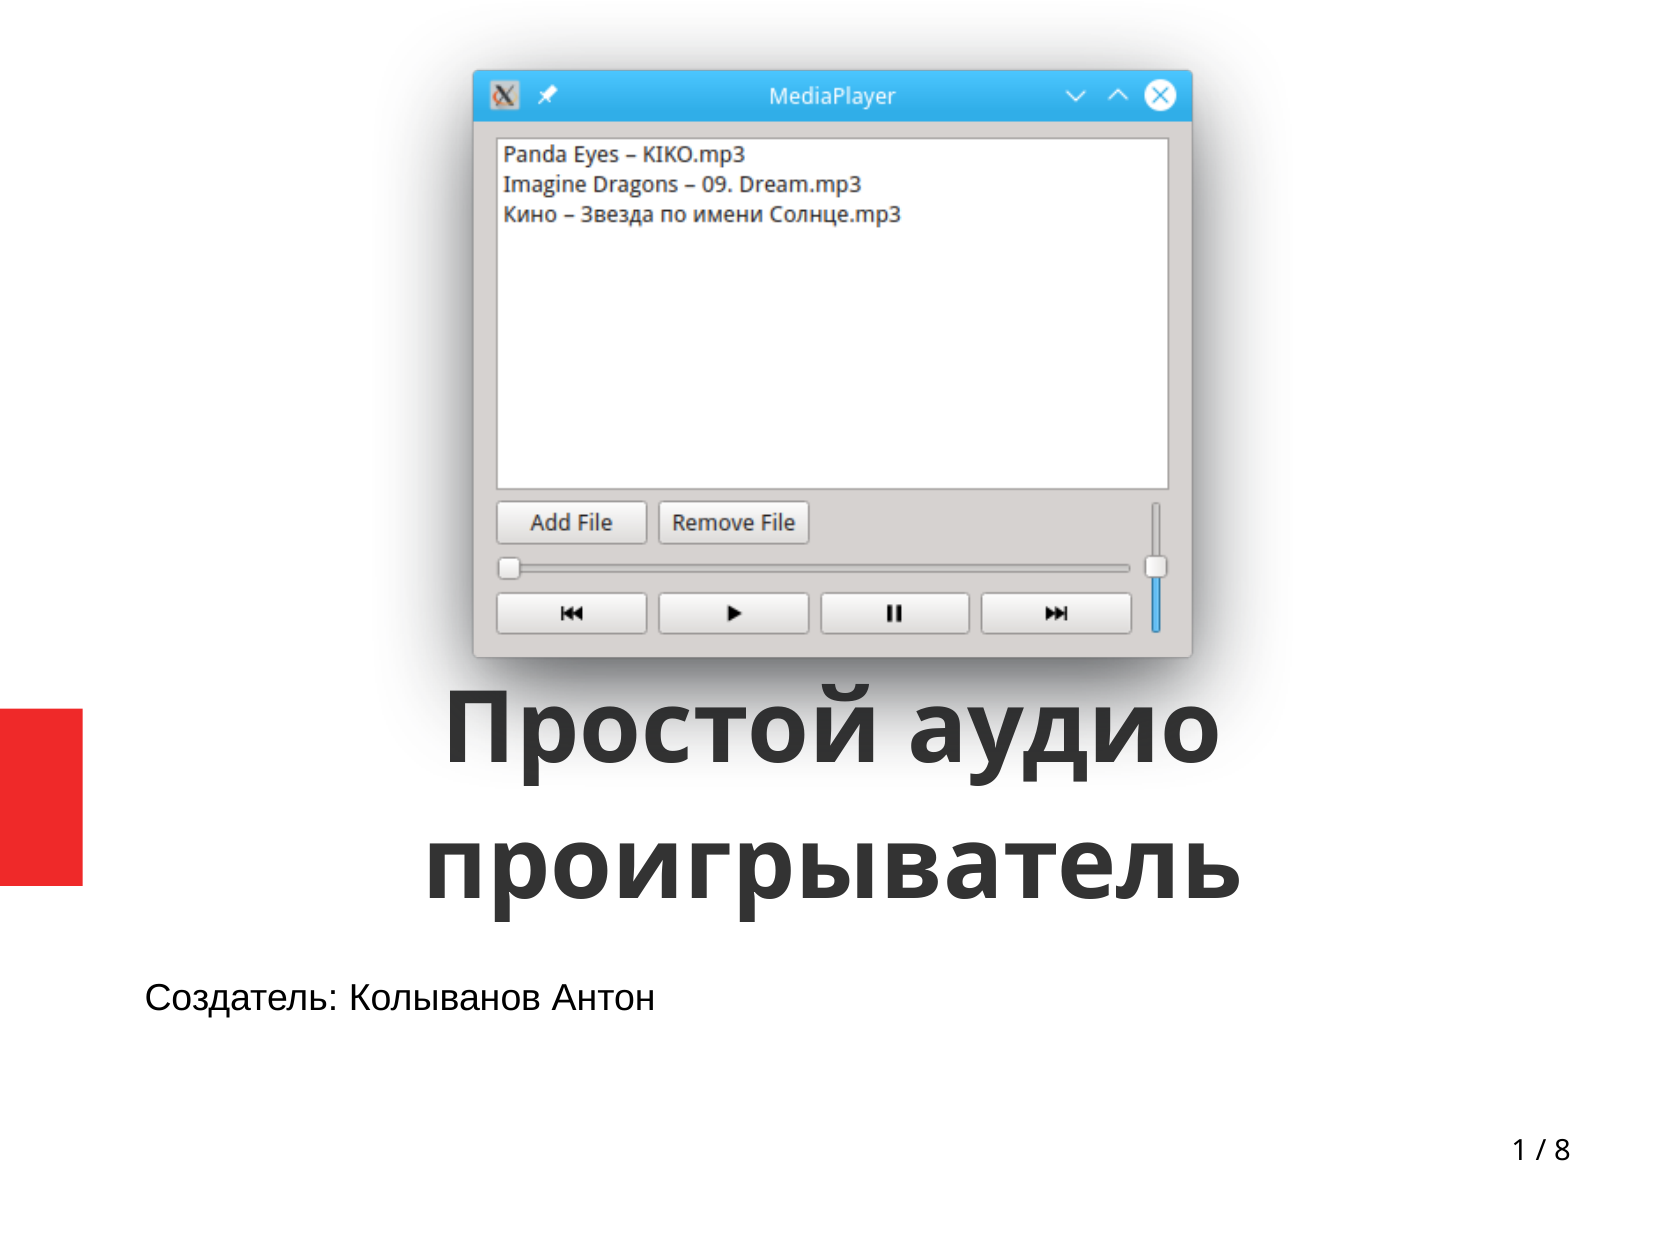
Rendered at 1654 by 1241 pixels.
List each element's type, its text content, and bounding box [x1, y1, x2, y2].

picture [366, 0, 1300, 797]
text_box Создатель: Колыванов Антон [129, 968, 1430, 1026]
title Простой аудио проигрыватель [129, 673, 1536, 910]
